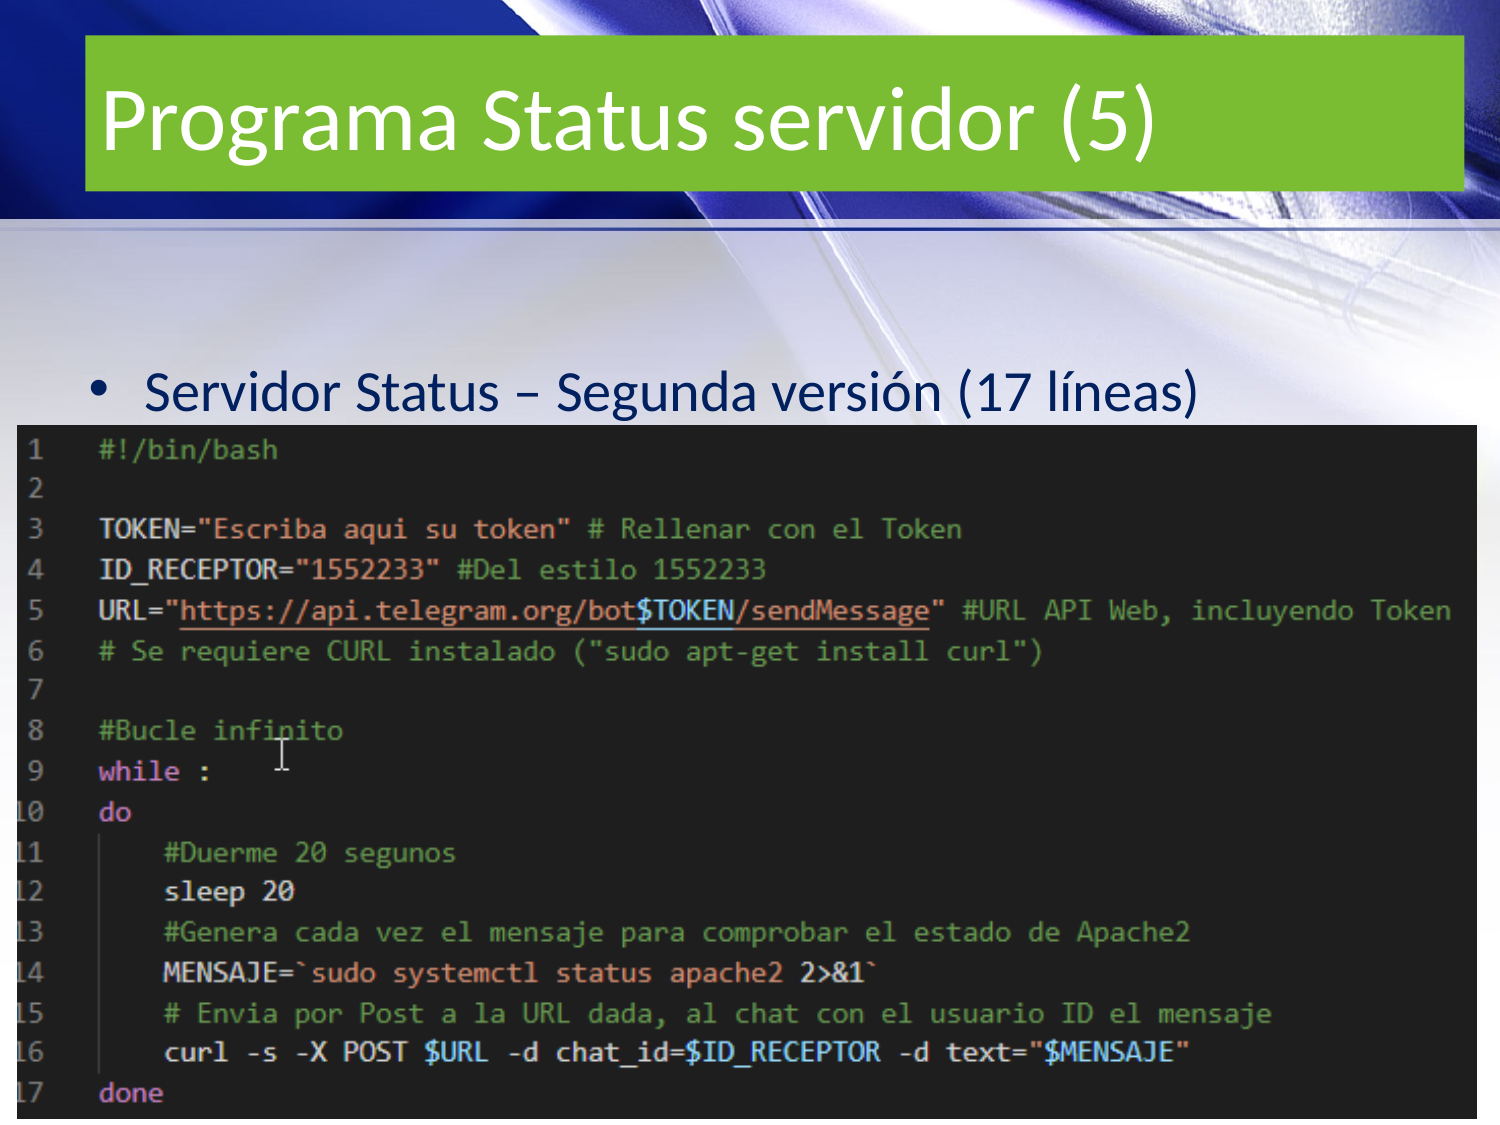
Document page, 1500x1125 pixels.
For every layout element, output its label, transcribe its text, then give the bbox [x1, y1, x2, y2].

text_box Servidor Status – Segunda versión (17 líneas) [73, 345, 1424, 425]
text_box Programa Status servidor (5) [85, 35, 1465, 192]
picture [0, 0, 1500, 1125]
